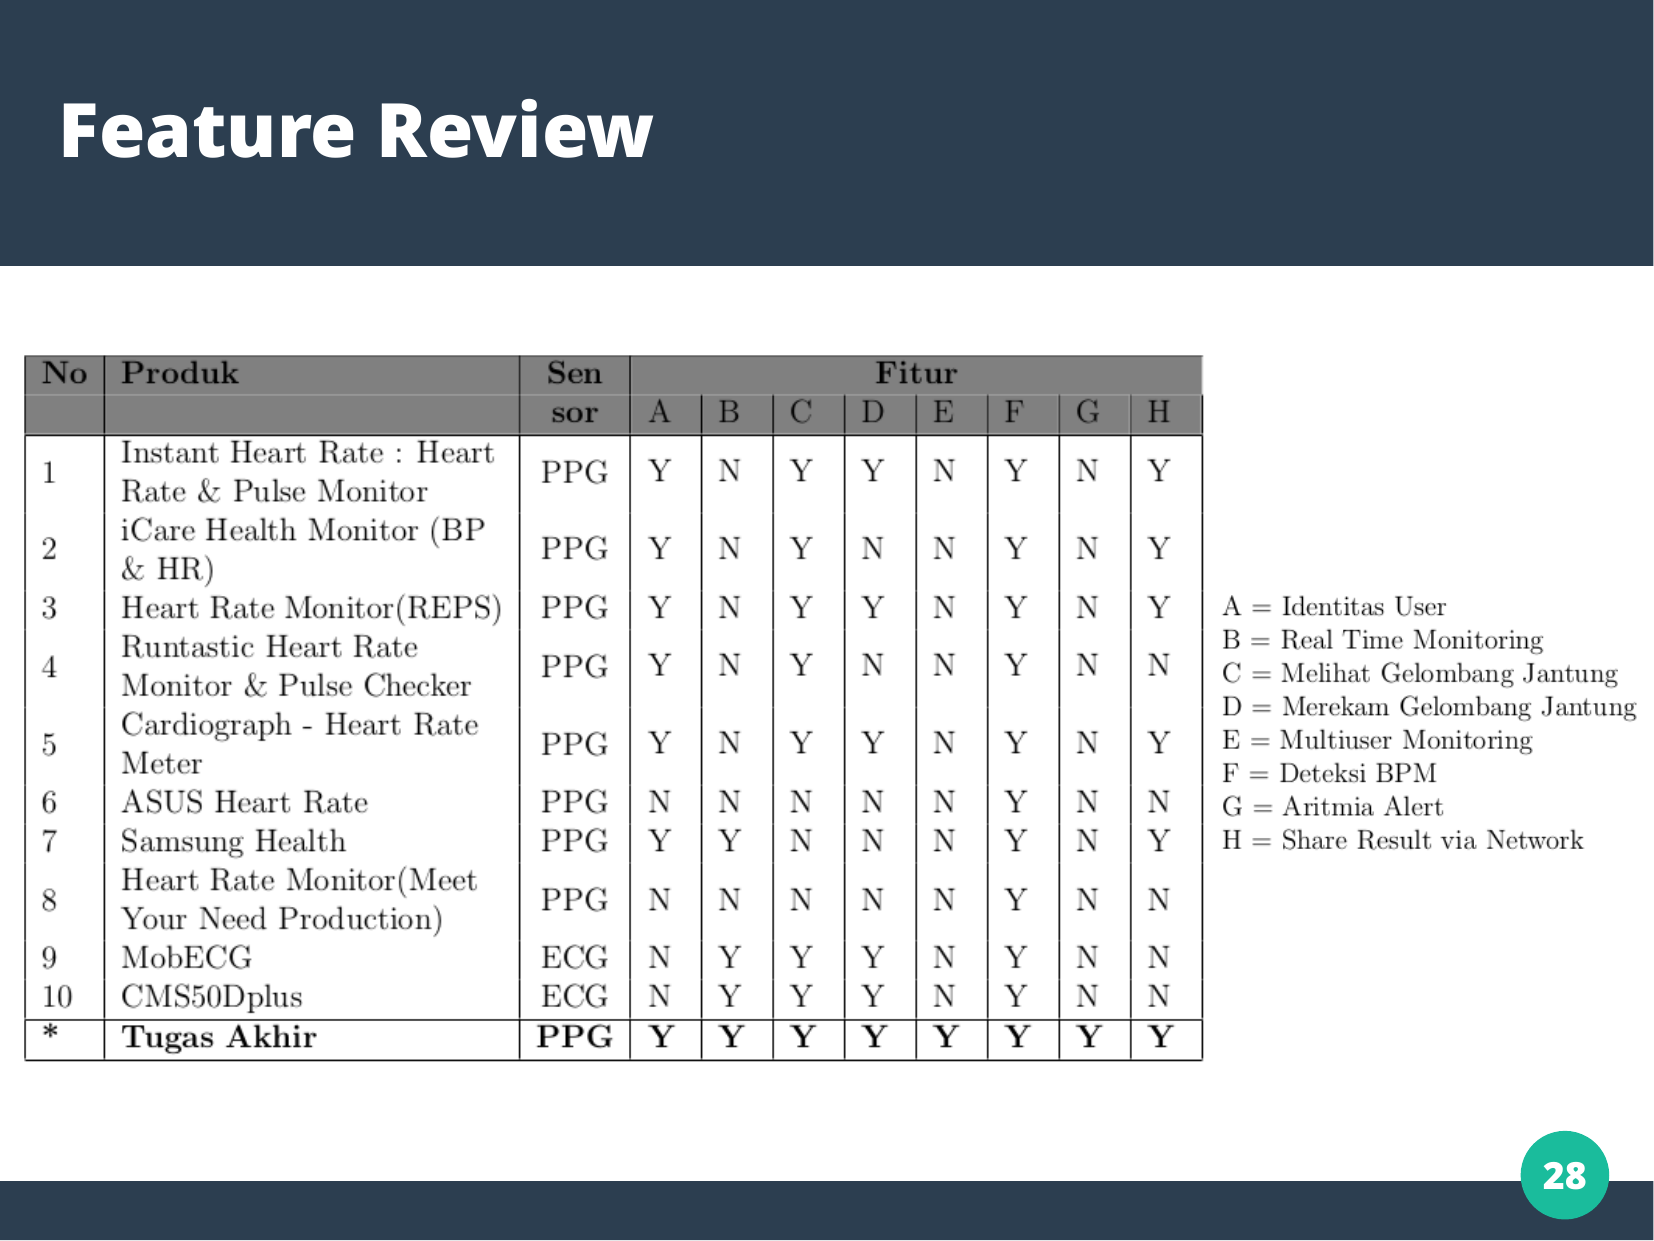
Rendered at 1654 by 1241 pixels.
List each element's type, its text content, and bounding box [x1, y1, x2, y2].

title Feature Review [58, 49, 1595, 207]
picture [23, 354, 1205, 1063]
picture [1210, 590, 1642, 857]
